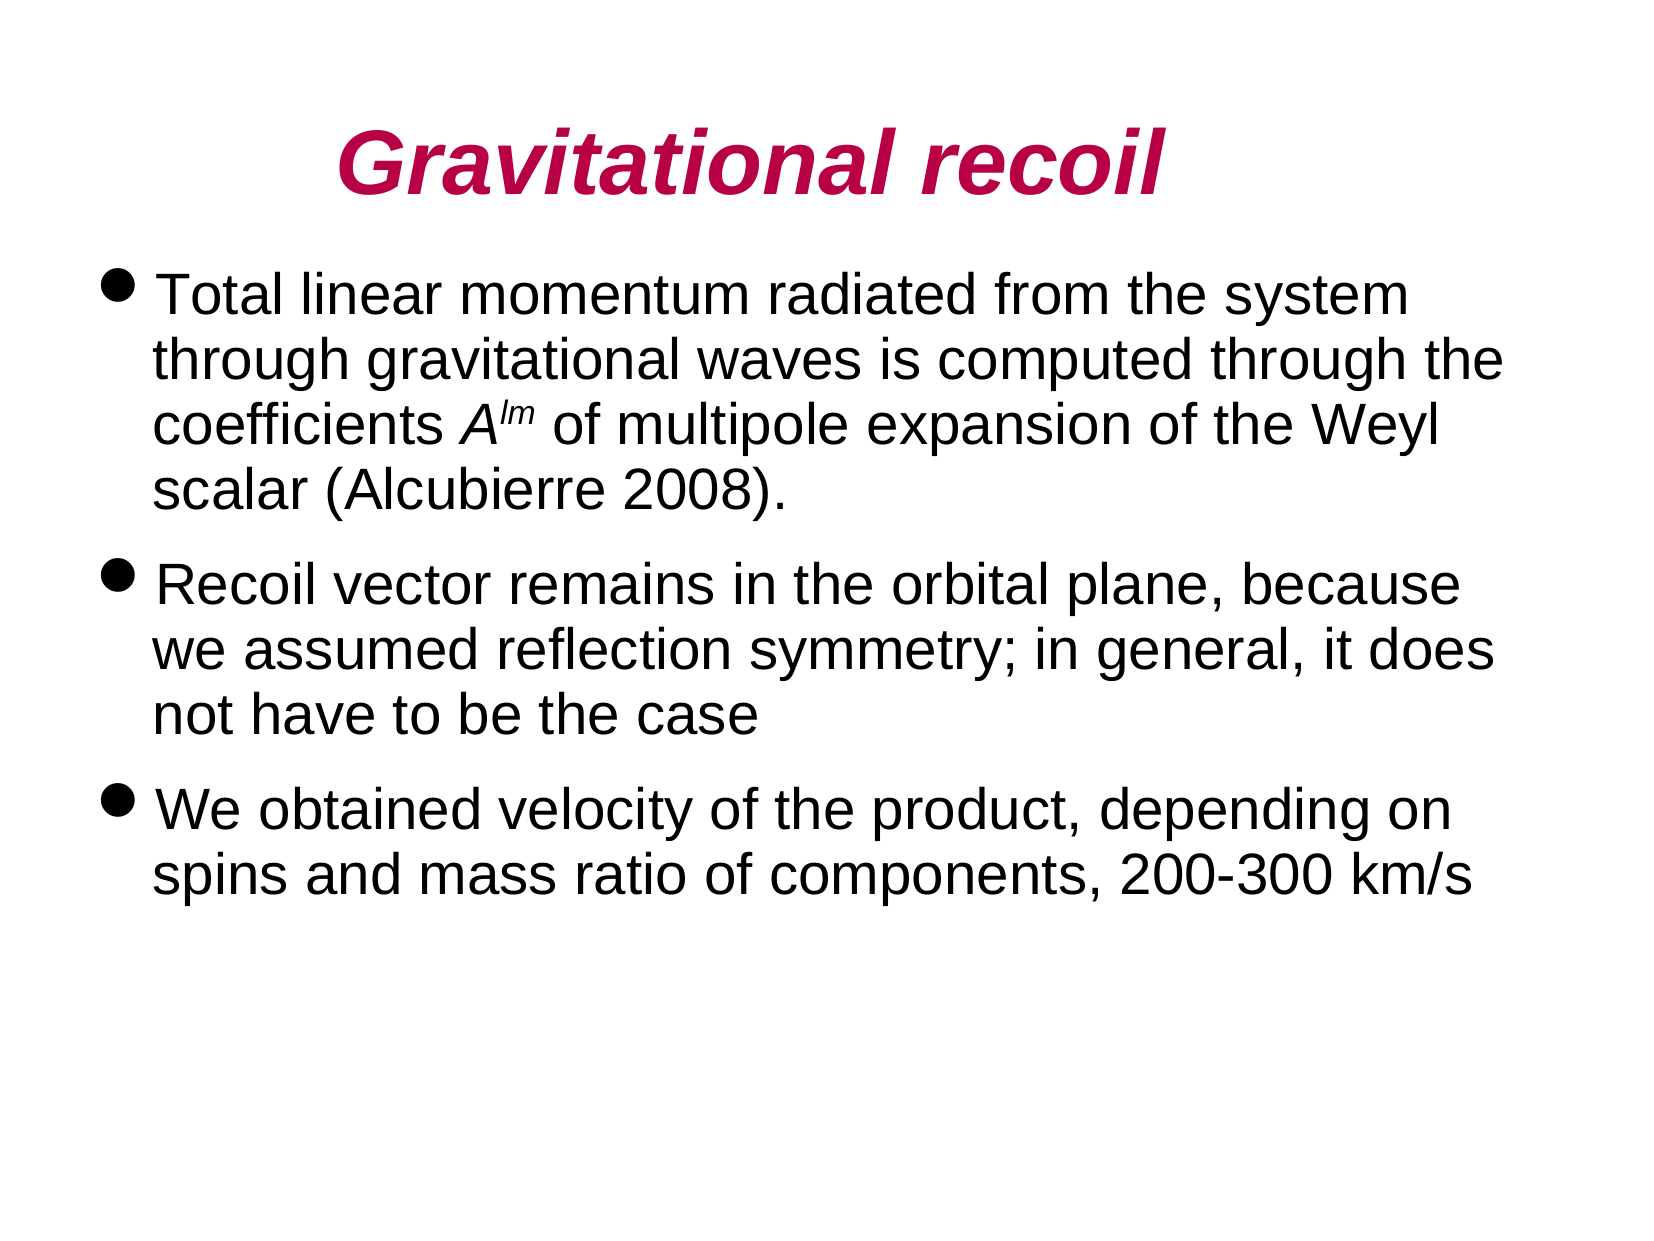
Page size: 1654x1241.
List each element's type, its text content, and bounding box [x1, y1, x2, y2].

text_box Gravitational recoil [300, 112, 1202, 215]
text_box Total linear momentum radiated from the system through gravitational waves is computed through the coefficients Alm of multipole expansion of the Weyl scalar (Alcubierre 2008). Recoil vector remains in the orbital plane, because we assumed reflection symmetry; in general, it does not have to be the case We obtained velocity of the product, depending on spins and mass ratio of components, 200-300 km/s [96, 262, 1538, 1051]
